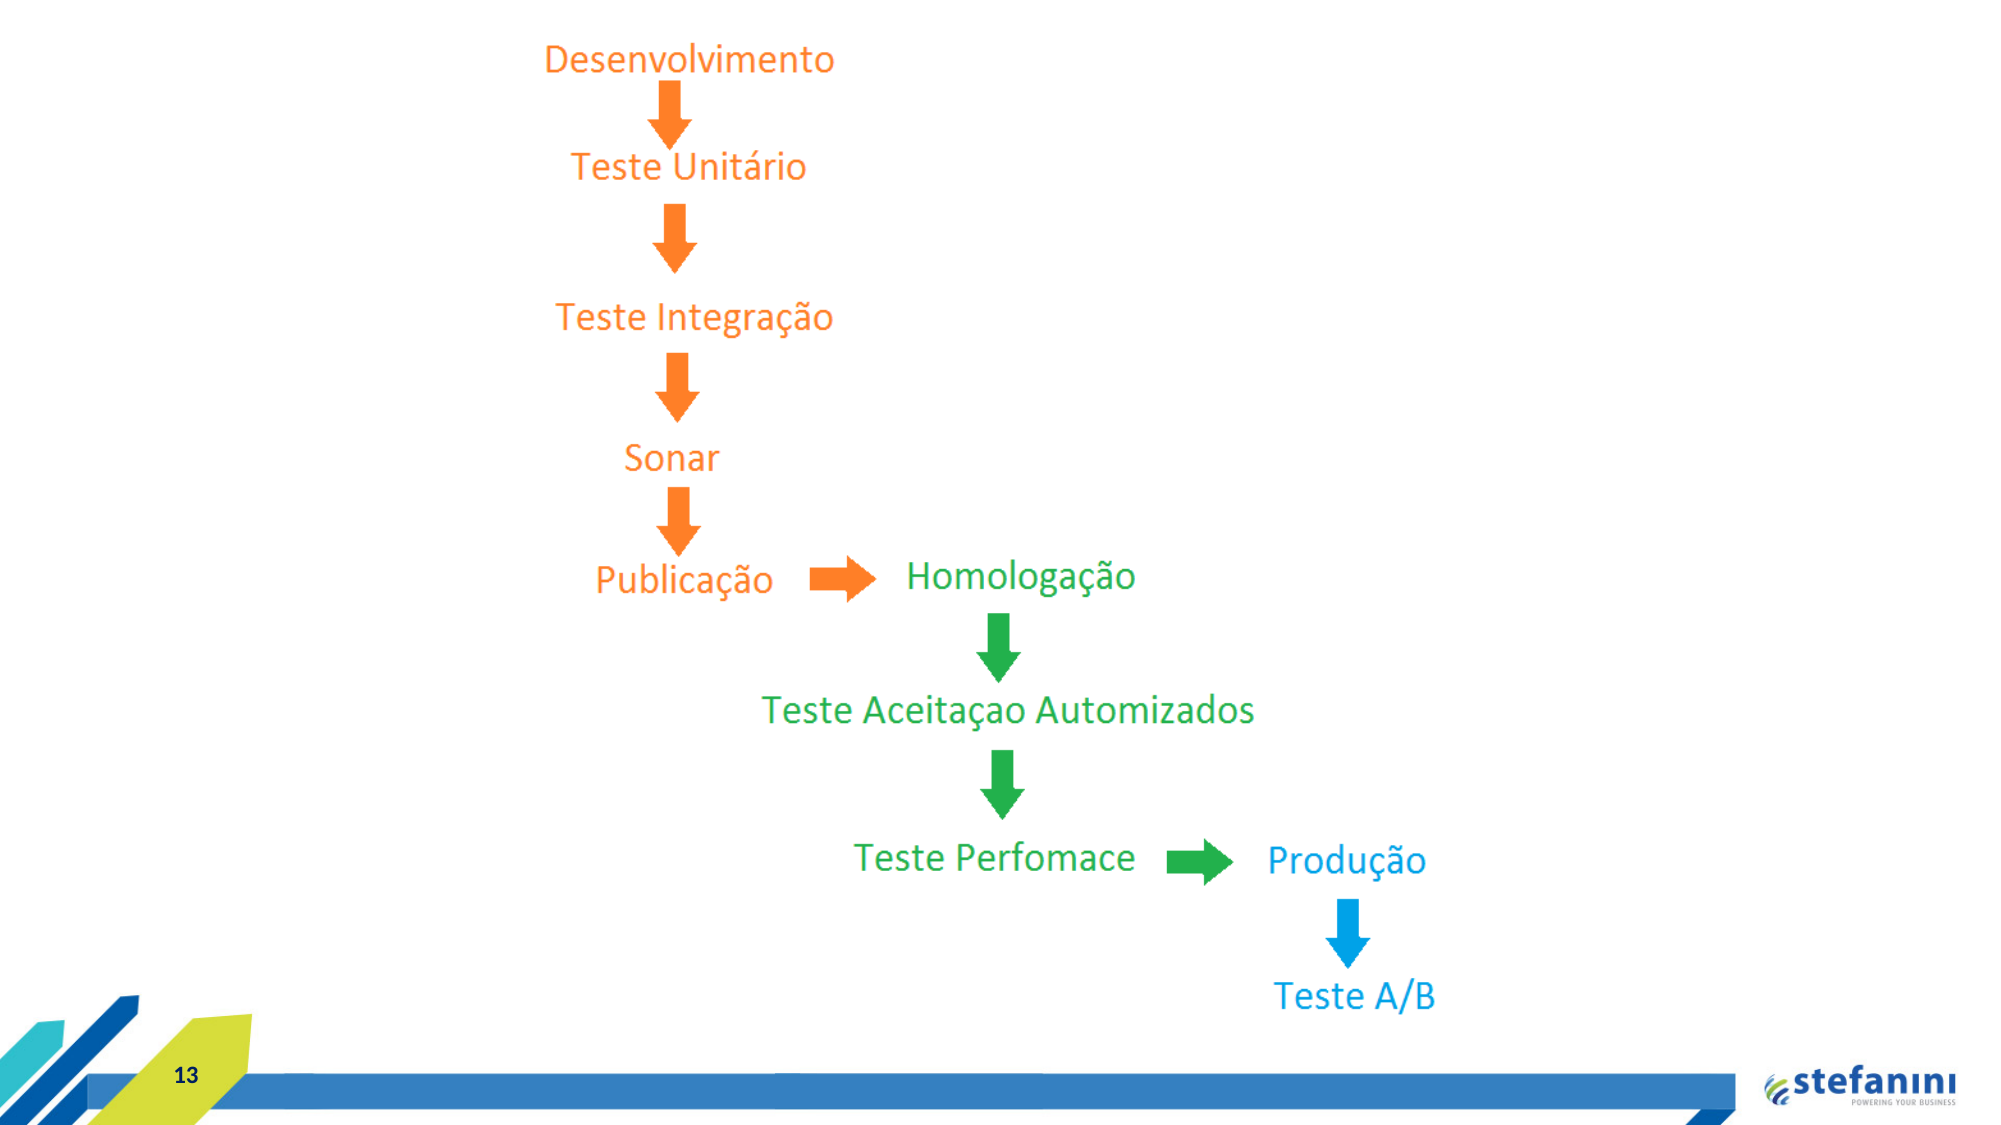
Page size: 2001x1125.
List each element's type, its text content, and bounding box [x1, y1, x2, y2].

text_box <number> [158, 1043, 609, 1104]
picture [531, 35, 1446, 1032]
